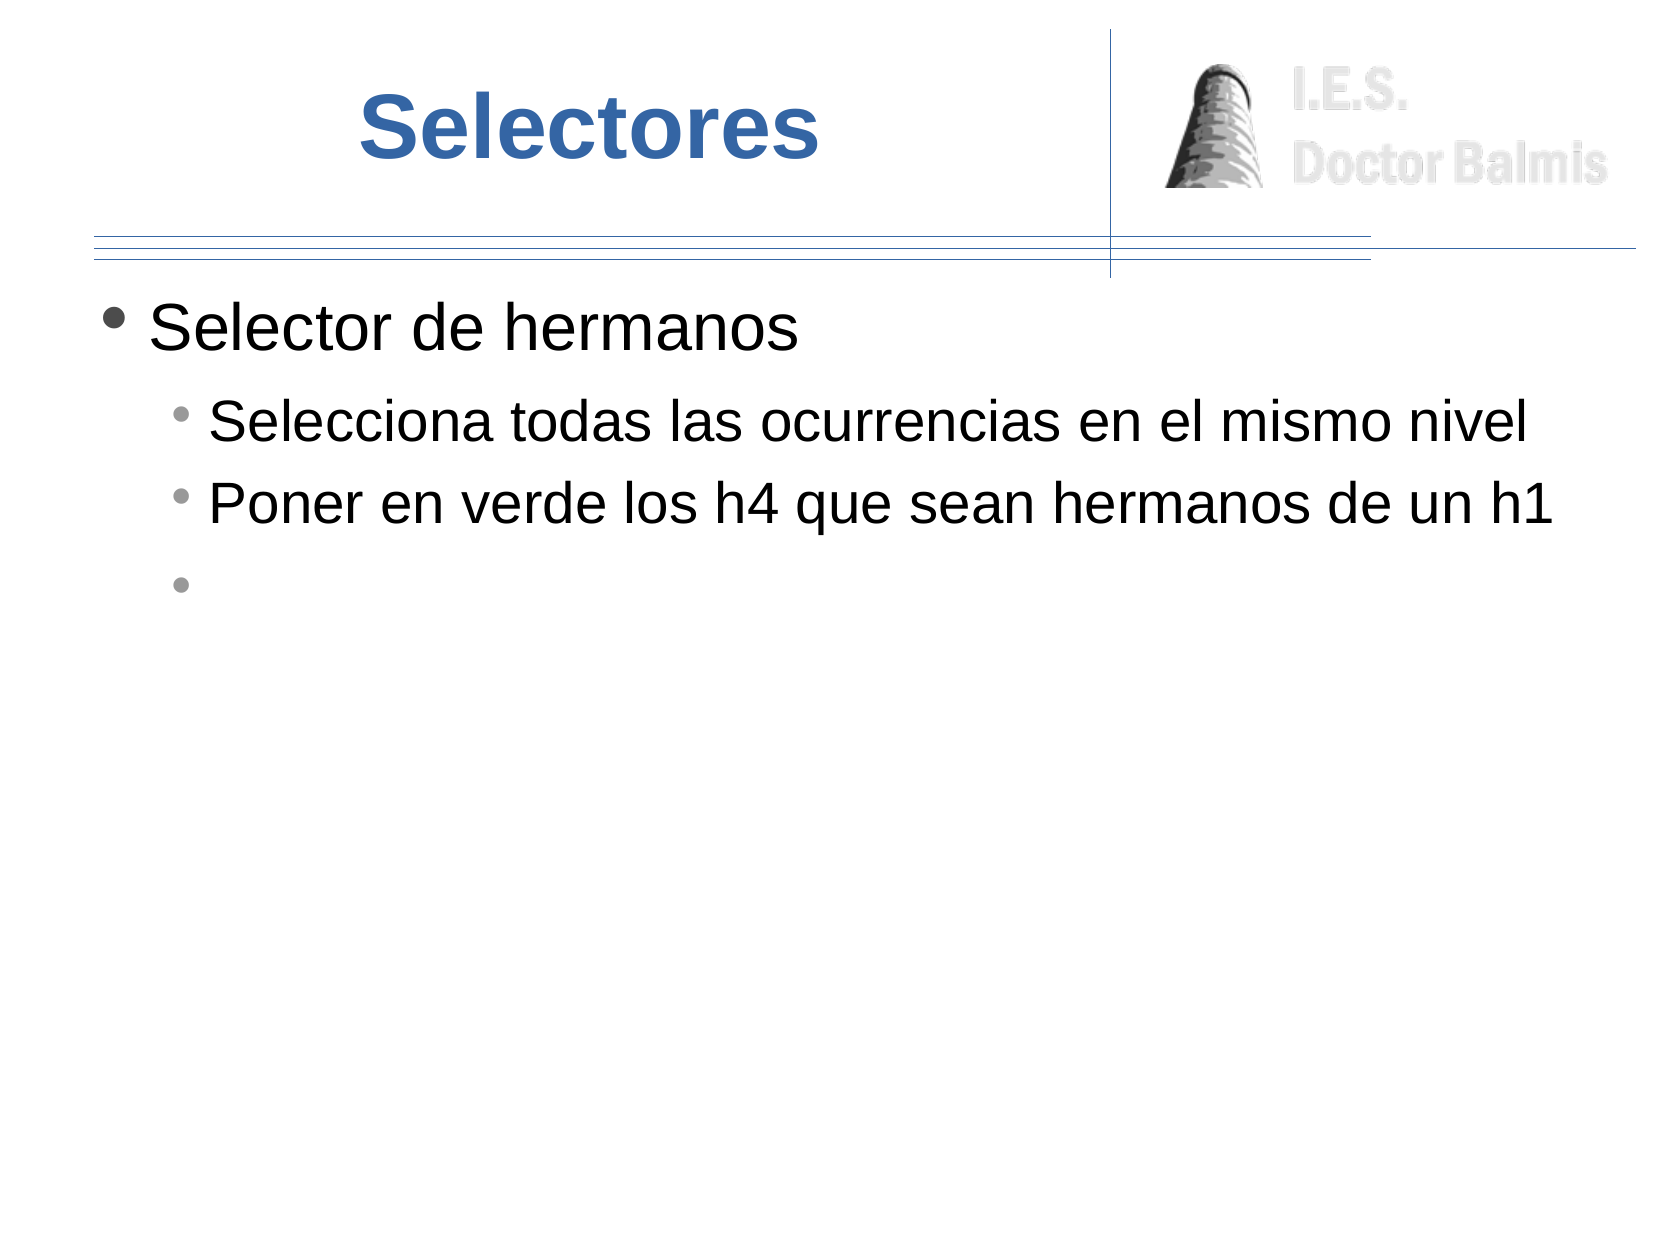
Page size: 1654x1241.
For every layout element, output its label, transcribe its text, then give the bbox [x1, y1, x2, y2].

picture [1133, 64, 1619, 188]
list Selector de hermanos Selecciona todas las ocurrencias en el mismo nivel Poner en verde los h4 que sean hermanos de un h1 [82, 290, 1571, 1010]
title Selectores [118, 23, 1063, 231]
